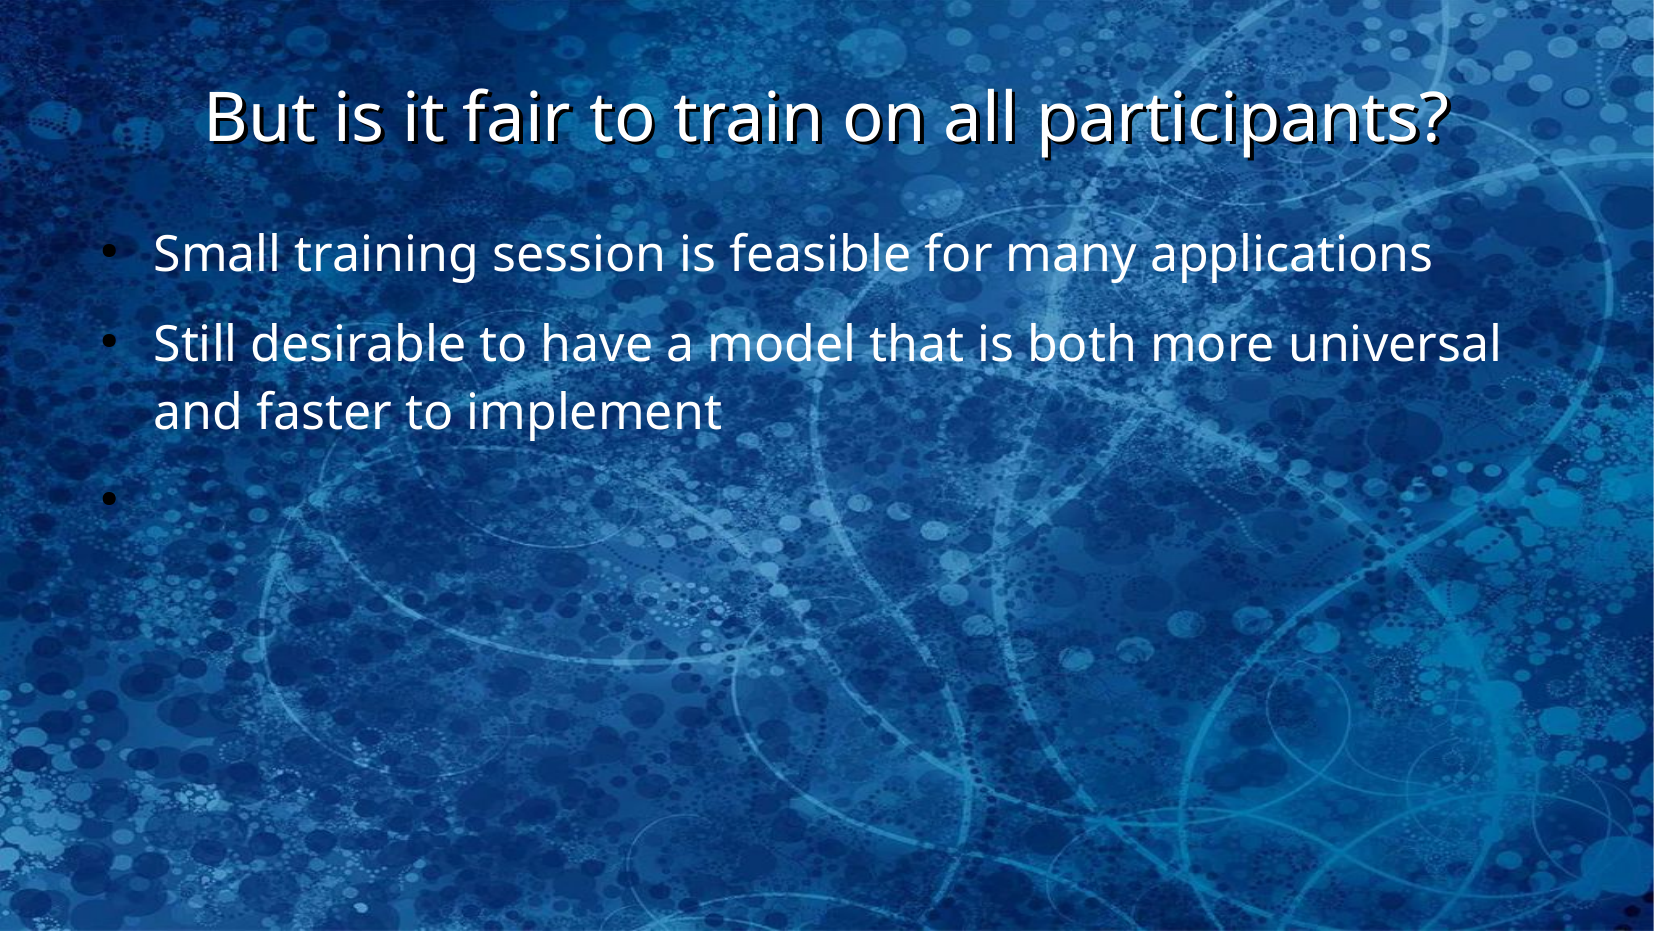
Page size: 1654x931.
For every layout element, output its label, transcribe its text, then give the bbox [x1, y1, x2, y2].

list Small training session is feasible for many applications Still desirable to have a model that is both more universal and faster to implement [82, 217, 1571, 758]
title But is it fair to train on all participants? [82, 37, 1571, 193]
picture [0, 0, 1654, 931]
